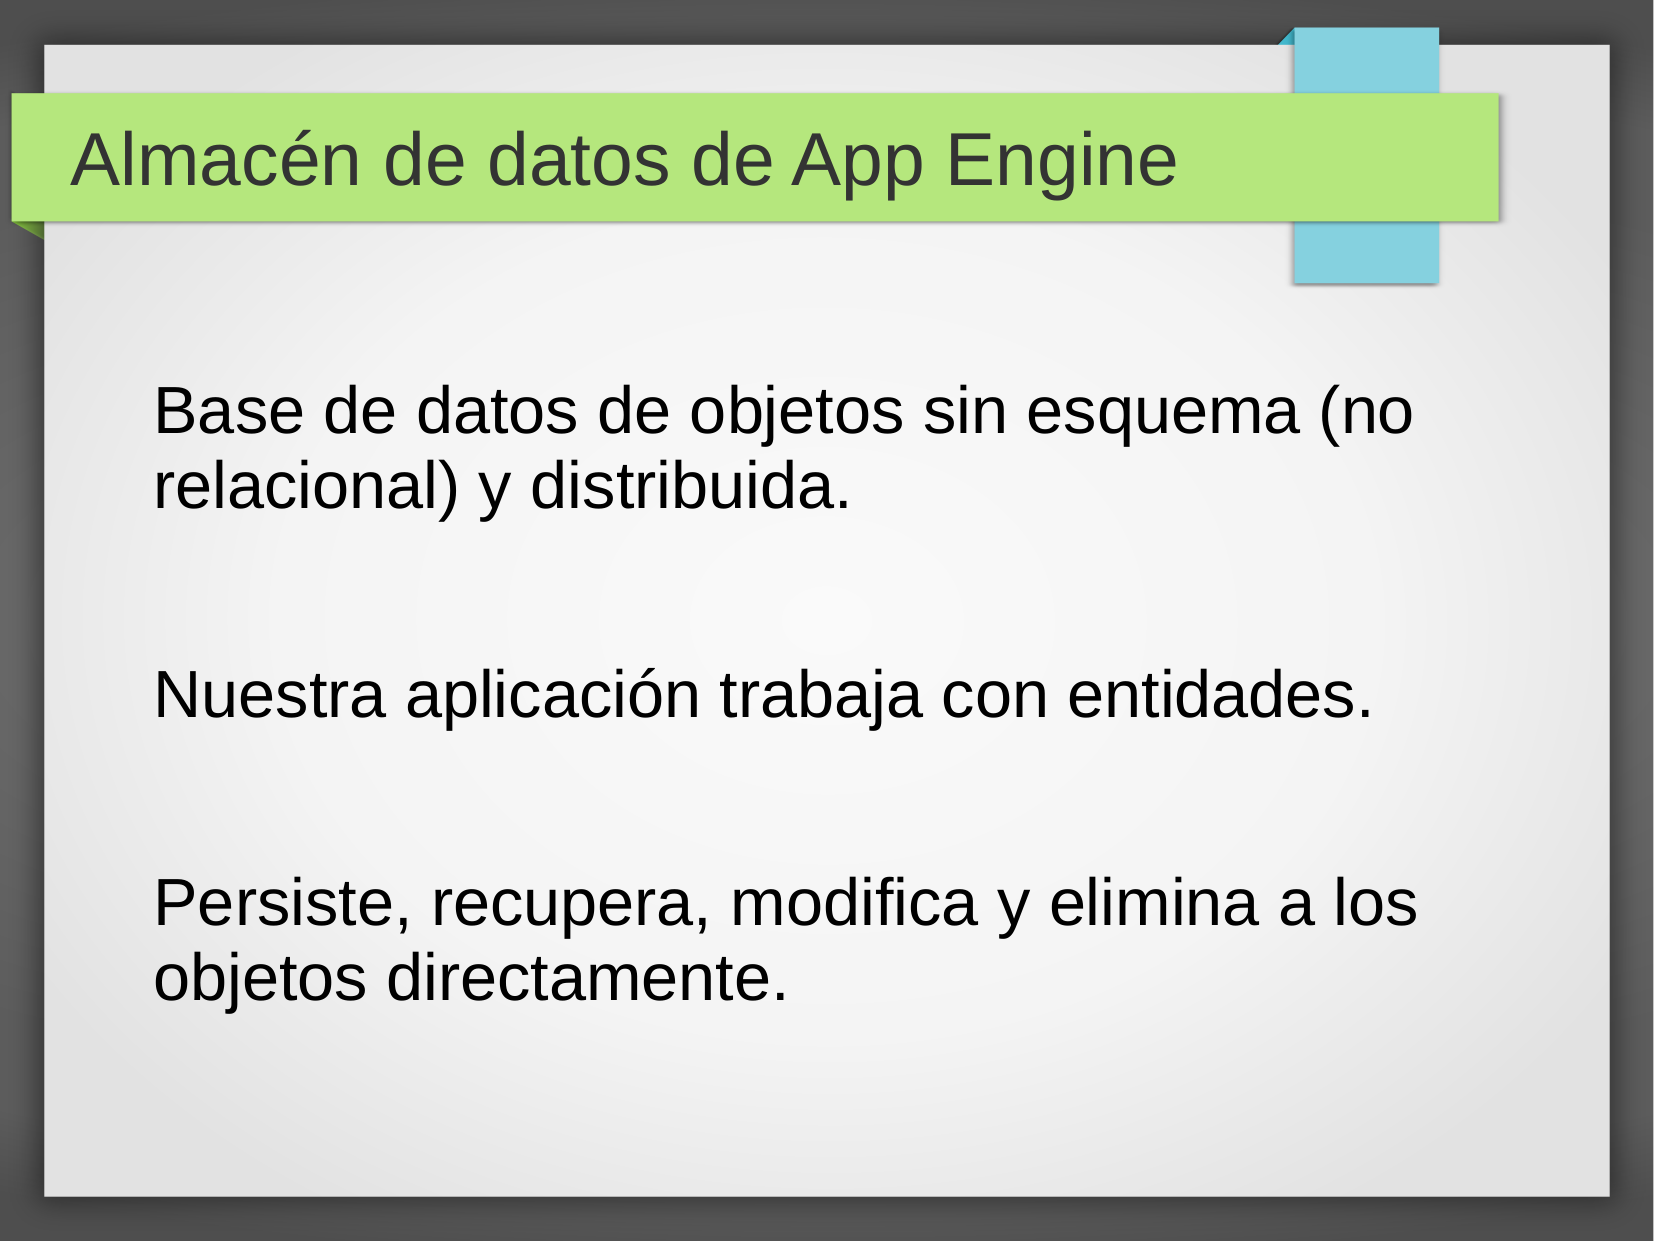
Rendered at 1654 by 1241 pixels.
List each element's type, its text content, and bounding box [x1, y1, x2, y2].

picture [0, 0, 1654, 1241]
title Almacén de datos de App Engine [70, 106, 1229, 213]
list Base de datos de objetos sin esquema (no relacional) y distribuida. Nuestra aplicación trabaja con entidades. Persiste, recupera, modifica y elimina a los objetos directamente. [82, 373, 1538, 1093]
